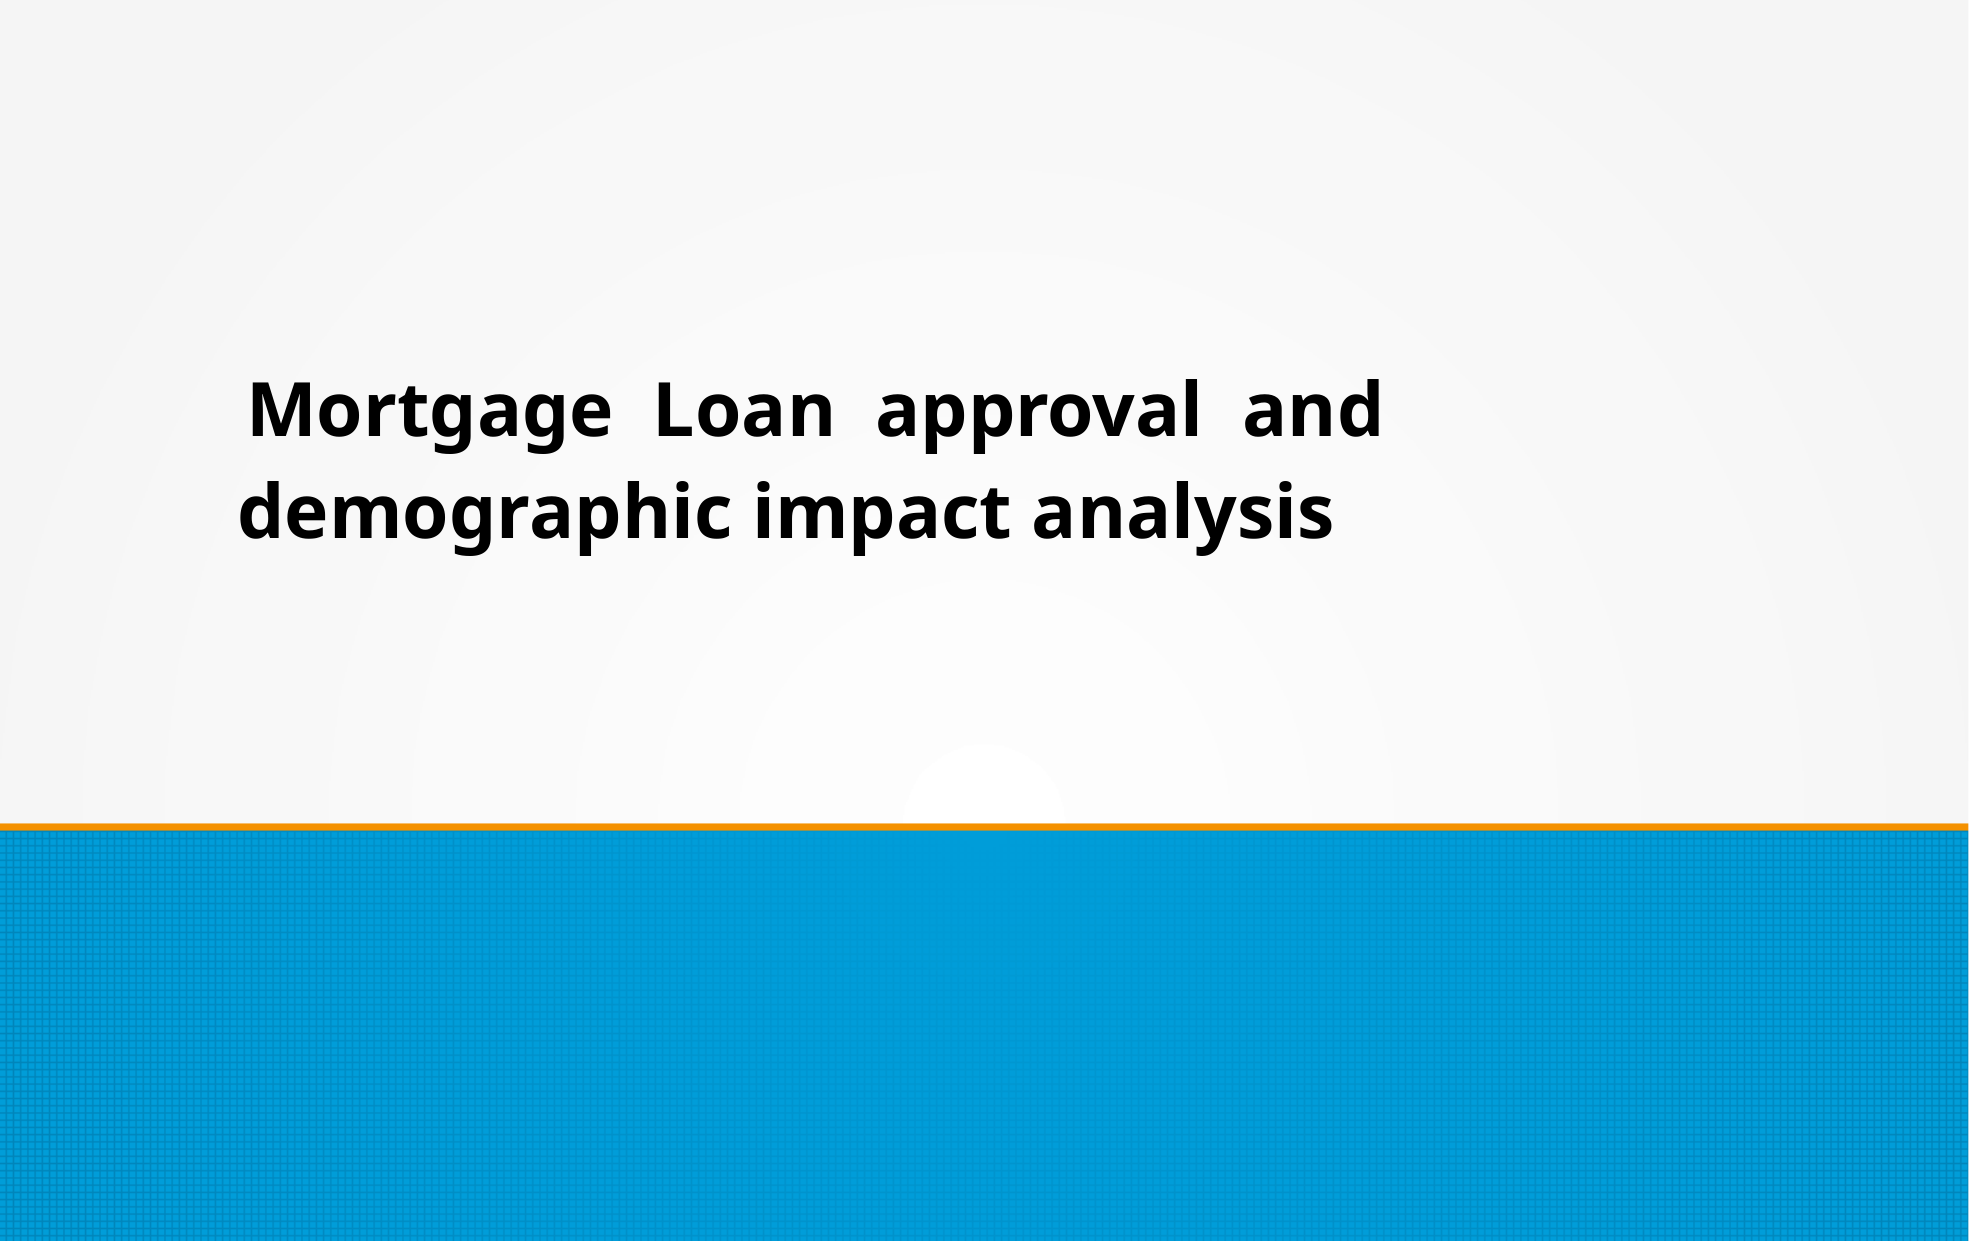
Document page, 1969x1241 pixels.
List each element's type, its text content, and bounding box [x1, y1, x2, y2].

picture [0, 0, 1969, 830]
subtitle Mortgage Loan approval and demographic impact analysis [90, 49, 1862, 1241]
